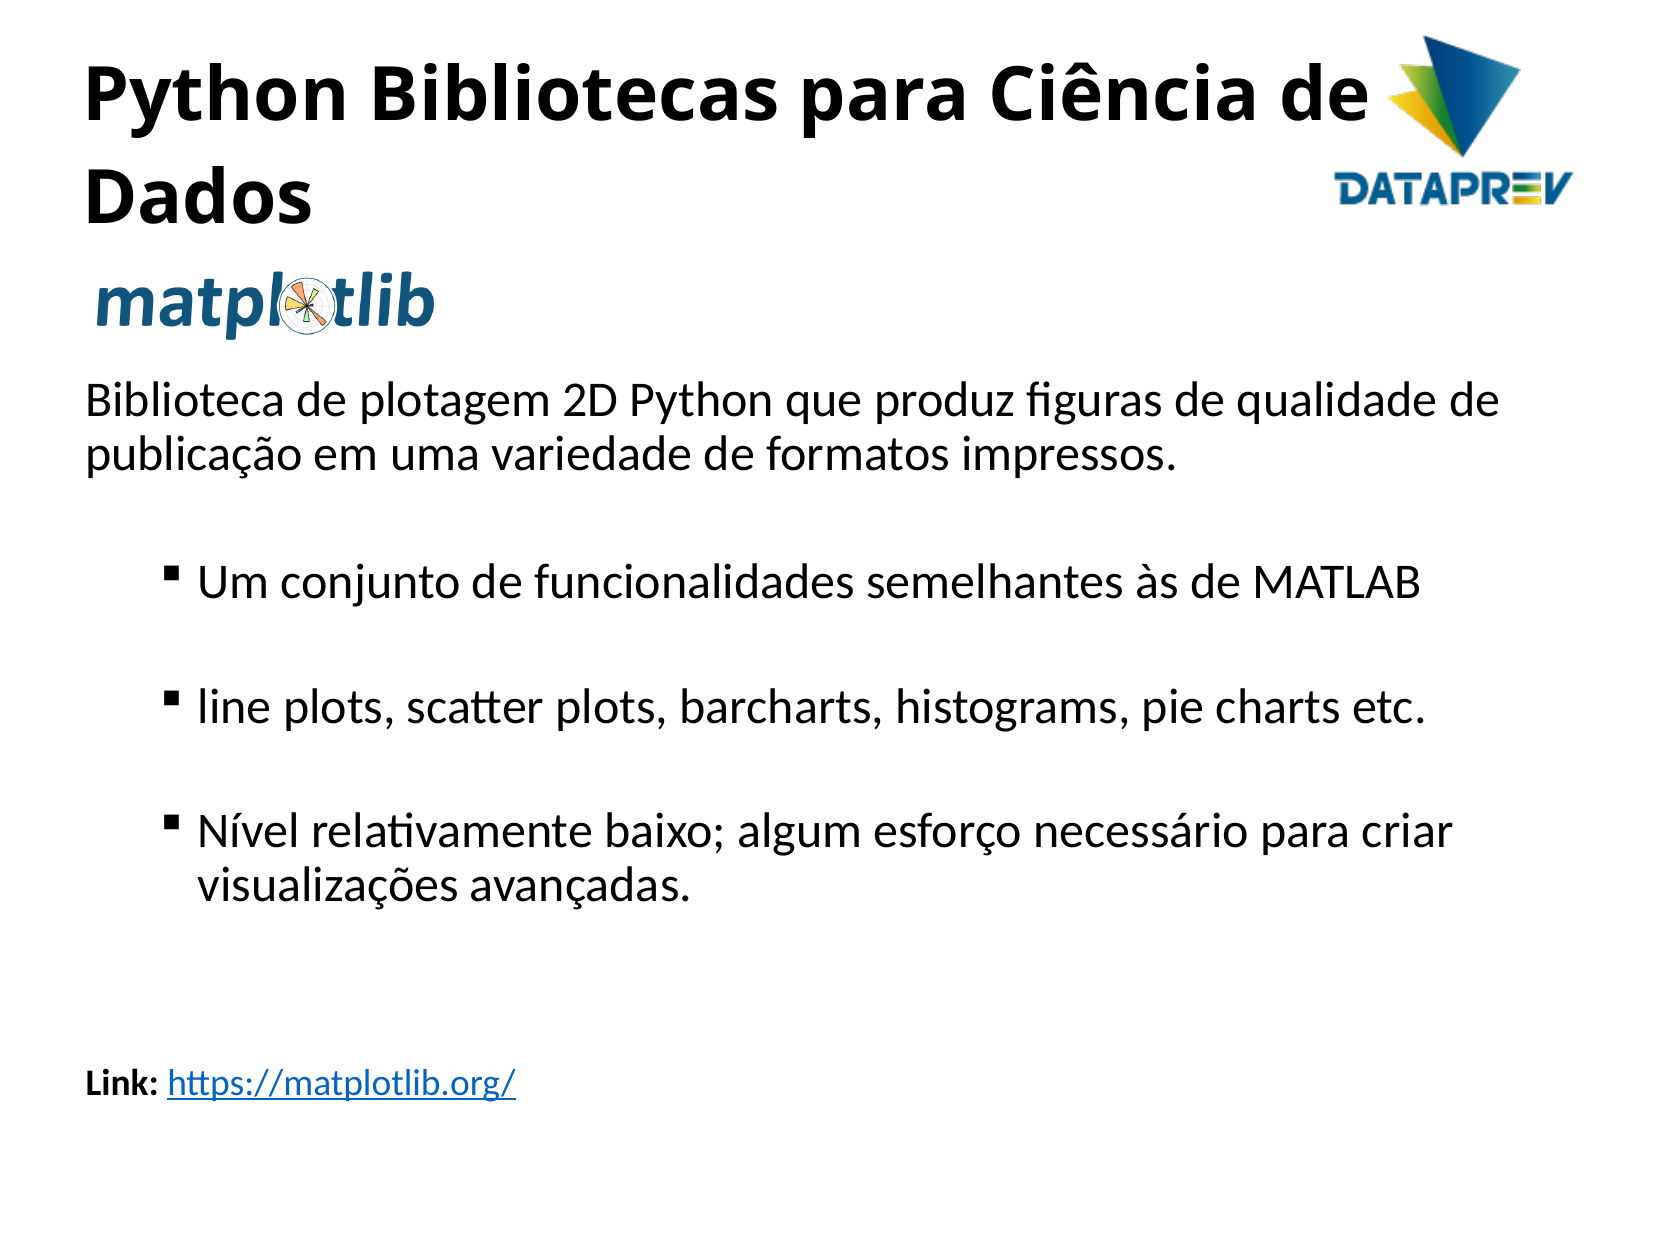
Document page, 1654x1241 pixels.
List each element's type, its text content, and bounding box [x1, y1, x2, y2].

text_box Biblioteca de plotagem 2D Python que produz figuras de qualidade de publicação em uma variedade de formatos impressos. Um conjunto de funcionalidades semelhantes às de MATLAB line plots, scatter plots, barcharts, histograms, pie charts etc. Nível relativamente baixo; algum esforço necessário para criar visualizações avançadas. [70, 295, 1560, 1010]
text_box Link: https://matplotlib.org/ [70, 1050, 999, 1111]
picture [90, 261, 449, 343]
picture [1334, 35, 1574, 206]
title Python Bibliotecas para Ciência de Dados [82, 49, 1429, 237]
